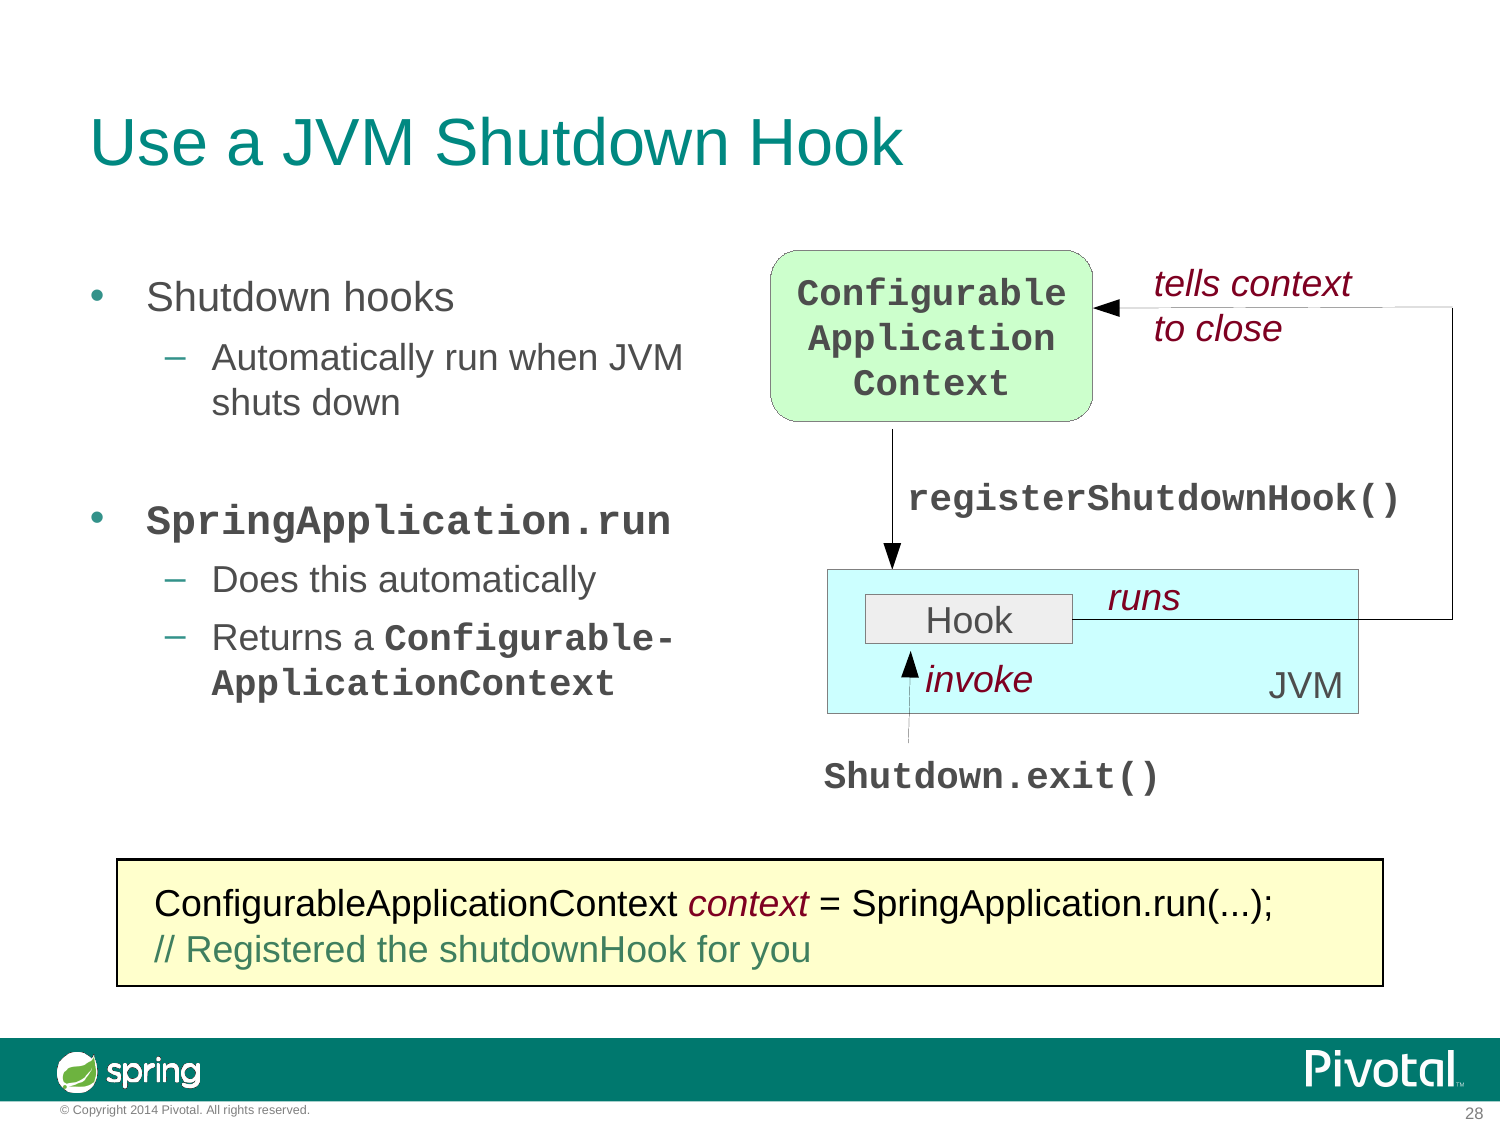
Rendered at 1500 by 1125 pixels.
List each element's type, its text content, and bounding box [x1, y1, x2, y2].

text_box JVM [827, 569, 1359, 714]
text_box JVM [1214, 569, 1359, 619]
text_box Shutdown.exit() [809, 743, 1177, 804]
text_box runs [1075, 565, 1214, 626]
text_box ConfigurableApplicationContext context = SpringApplication.run(...); // Registered the shutdownHook for you [734, 859, 1383, 986]
text_box registerShutdownHook() [893, 464, 1431, 541]
text_box invoke [910, 647, 1049, 708]
text_box Hook [865, 594, 1073, 644]
title Use a JVM Shutdown Hook [75, 45, 1426, 233]
text_box Configurable Application Context [770, 250, 1093, 422]
picture [32, 1041, 210, 1103]
picture [1306, 1050, 1464, 1087]
text_box tells context to close [1116, 245, 1390, 362]
list Shutdown hooks Automatically run when JVM shuts down SpringApplication.run Does this automatically Returns a Configurable-ApplicationContext [75, 262, 734, 1005]
